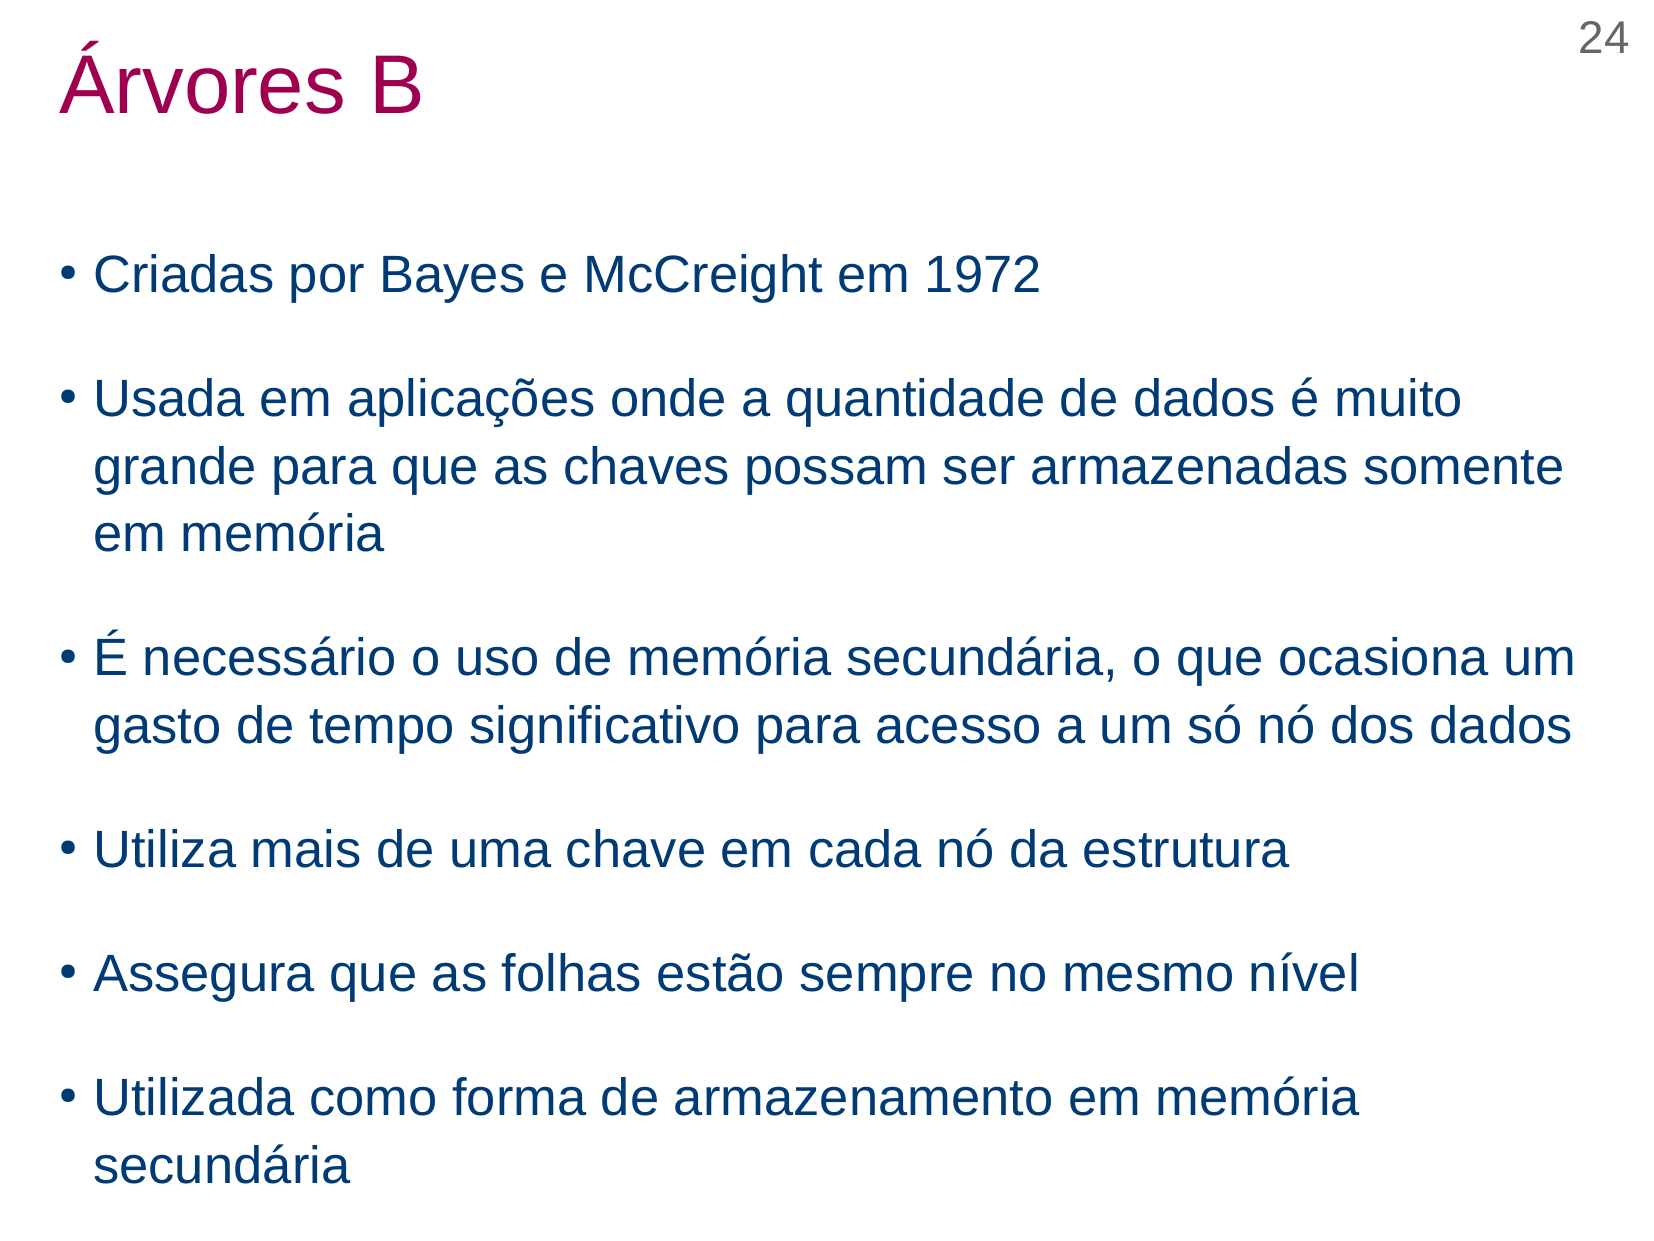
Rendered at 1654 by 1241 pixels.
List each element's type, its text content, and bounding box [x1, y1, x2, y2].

list Criadas por Bayes e McCreight em 1972 Usada em aplicações onde a quantidade de dados é muito grande para que as chaves possam ser armazenadas somente em memória É necessário o uso de memória secundária, o que ocasiona um gasto de tempo significativo para acesso a um só nó dos dados Utiliza mais de uma chave em cada nó da estrutura Assegura que as folhas estão sempre no mesmo nível Utilizada como forma de armazenamento em memória secundária [59, 236, 1595, 1211]
title Árvores B [59, 29, 1595, 148]
